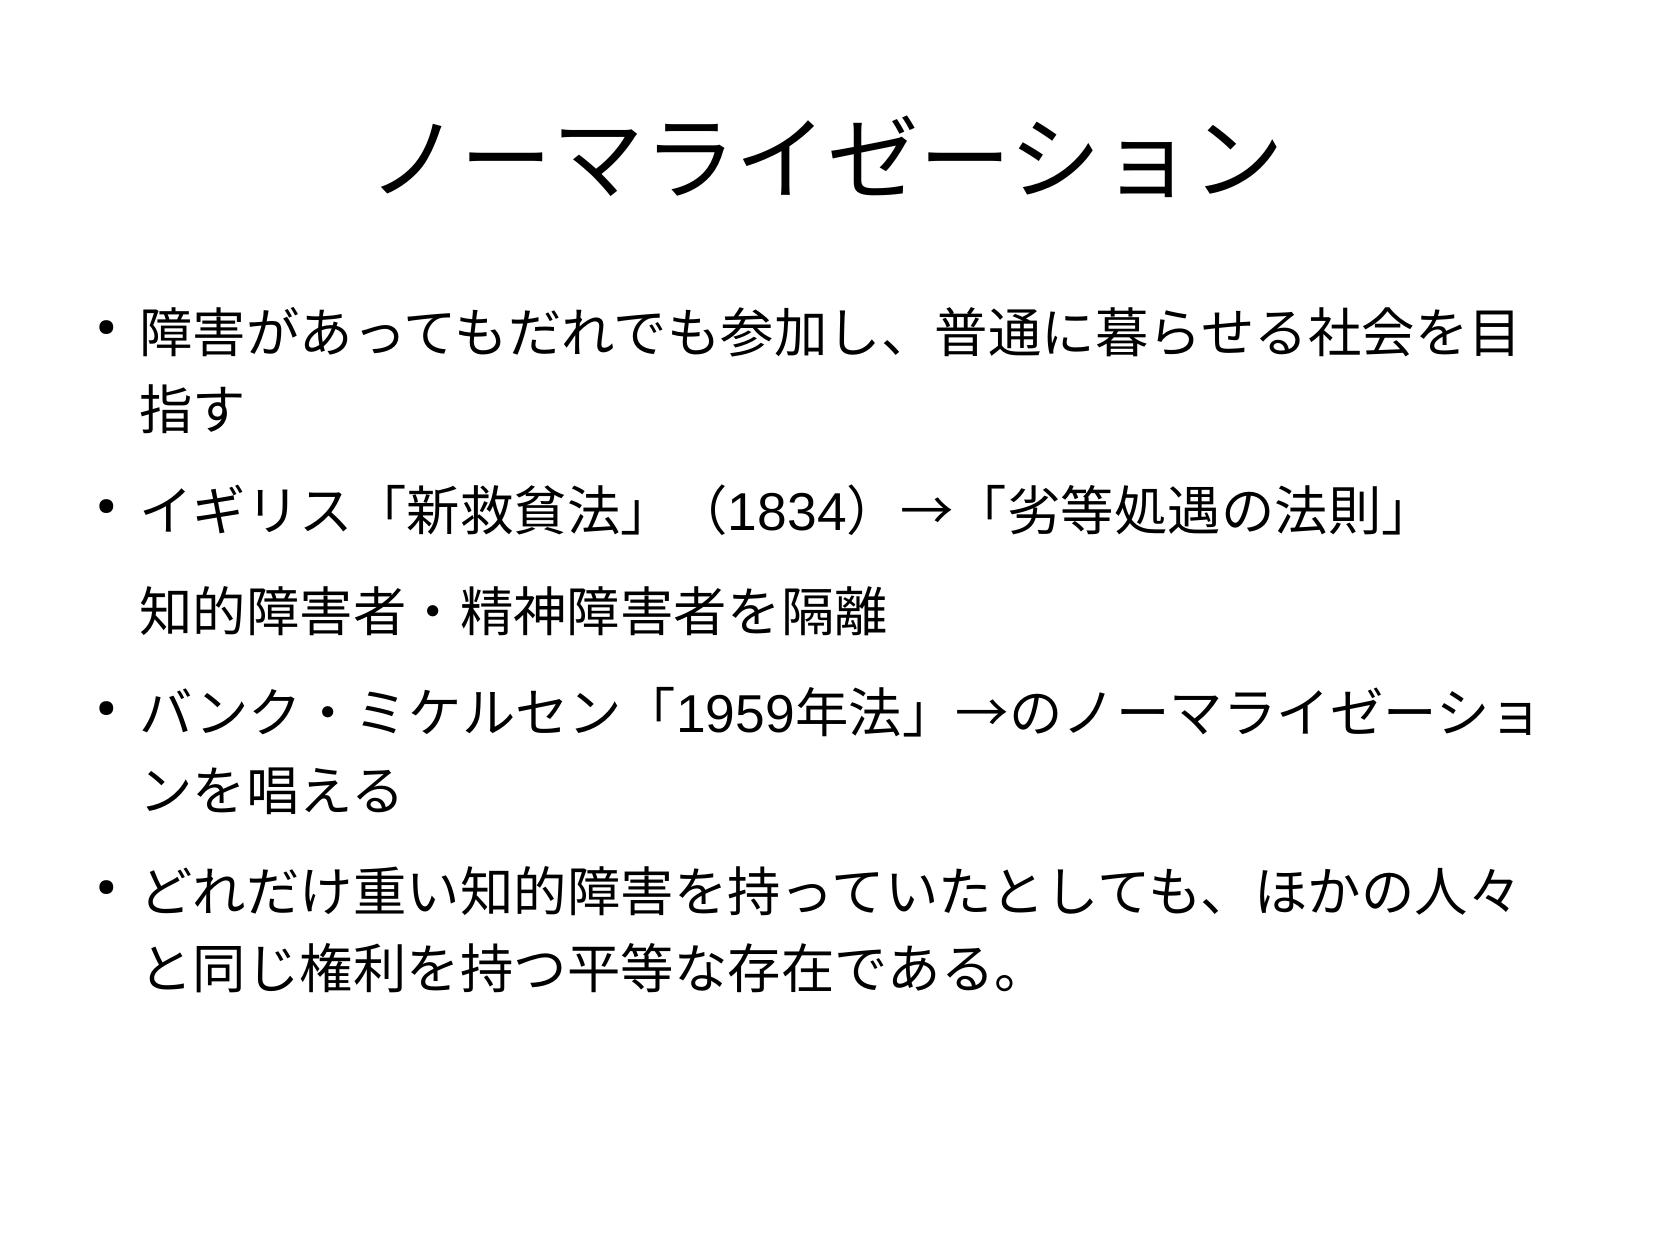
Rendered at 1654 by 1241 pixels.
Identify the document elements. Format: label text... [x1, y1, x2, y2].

list 障害があってもだれでも参加し、普通に暮らせる社会を目指す イギリス「新救貧法」（1834）→「劣等処遇の法則」 知的障害者・精神障害者を隔離 バンク・ミケルセン「1959年法」→のノーマライゼーションを唱える どれだけ重い知的障害を持っていたとしても、ほかの人々と同じ権利を持つ平等な存在である。 [82, 290, 1571, 1010]
title ノーマライゼーション [82, 49, 1571, 257]
